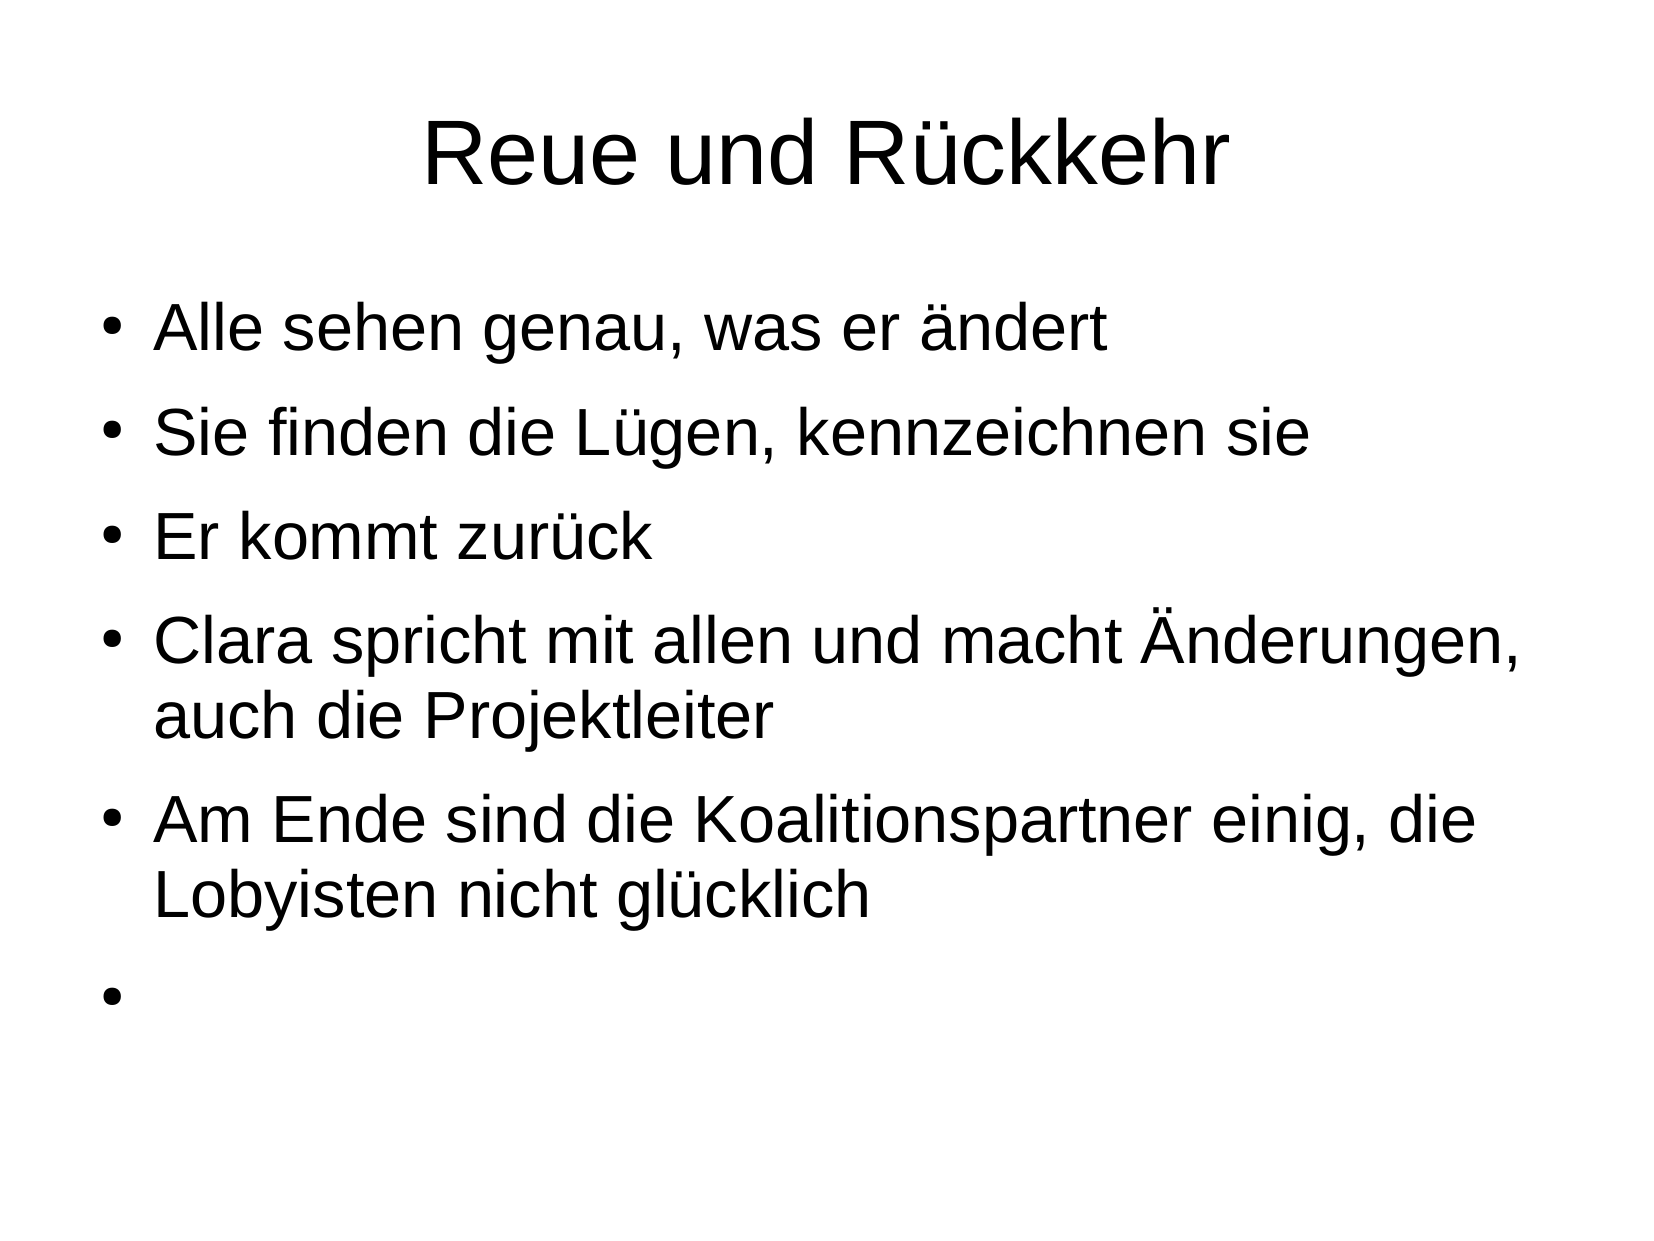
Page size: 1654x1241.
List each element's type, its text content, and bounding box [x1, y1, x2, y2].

list Alle sehen genau, was er ändert Sie finden die Lügen, kennzeichnen sie Er kommt zurück Clara spricht mit allen und macht Änderungen, auch die Projektleiter Am Ende sind die Koalitionspartner einig, die Lobyisten nicht glücklich [82, 290, 1571, 1010]
title Reue und Rückkehr [82, 49, 1571, 257]
